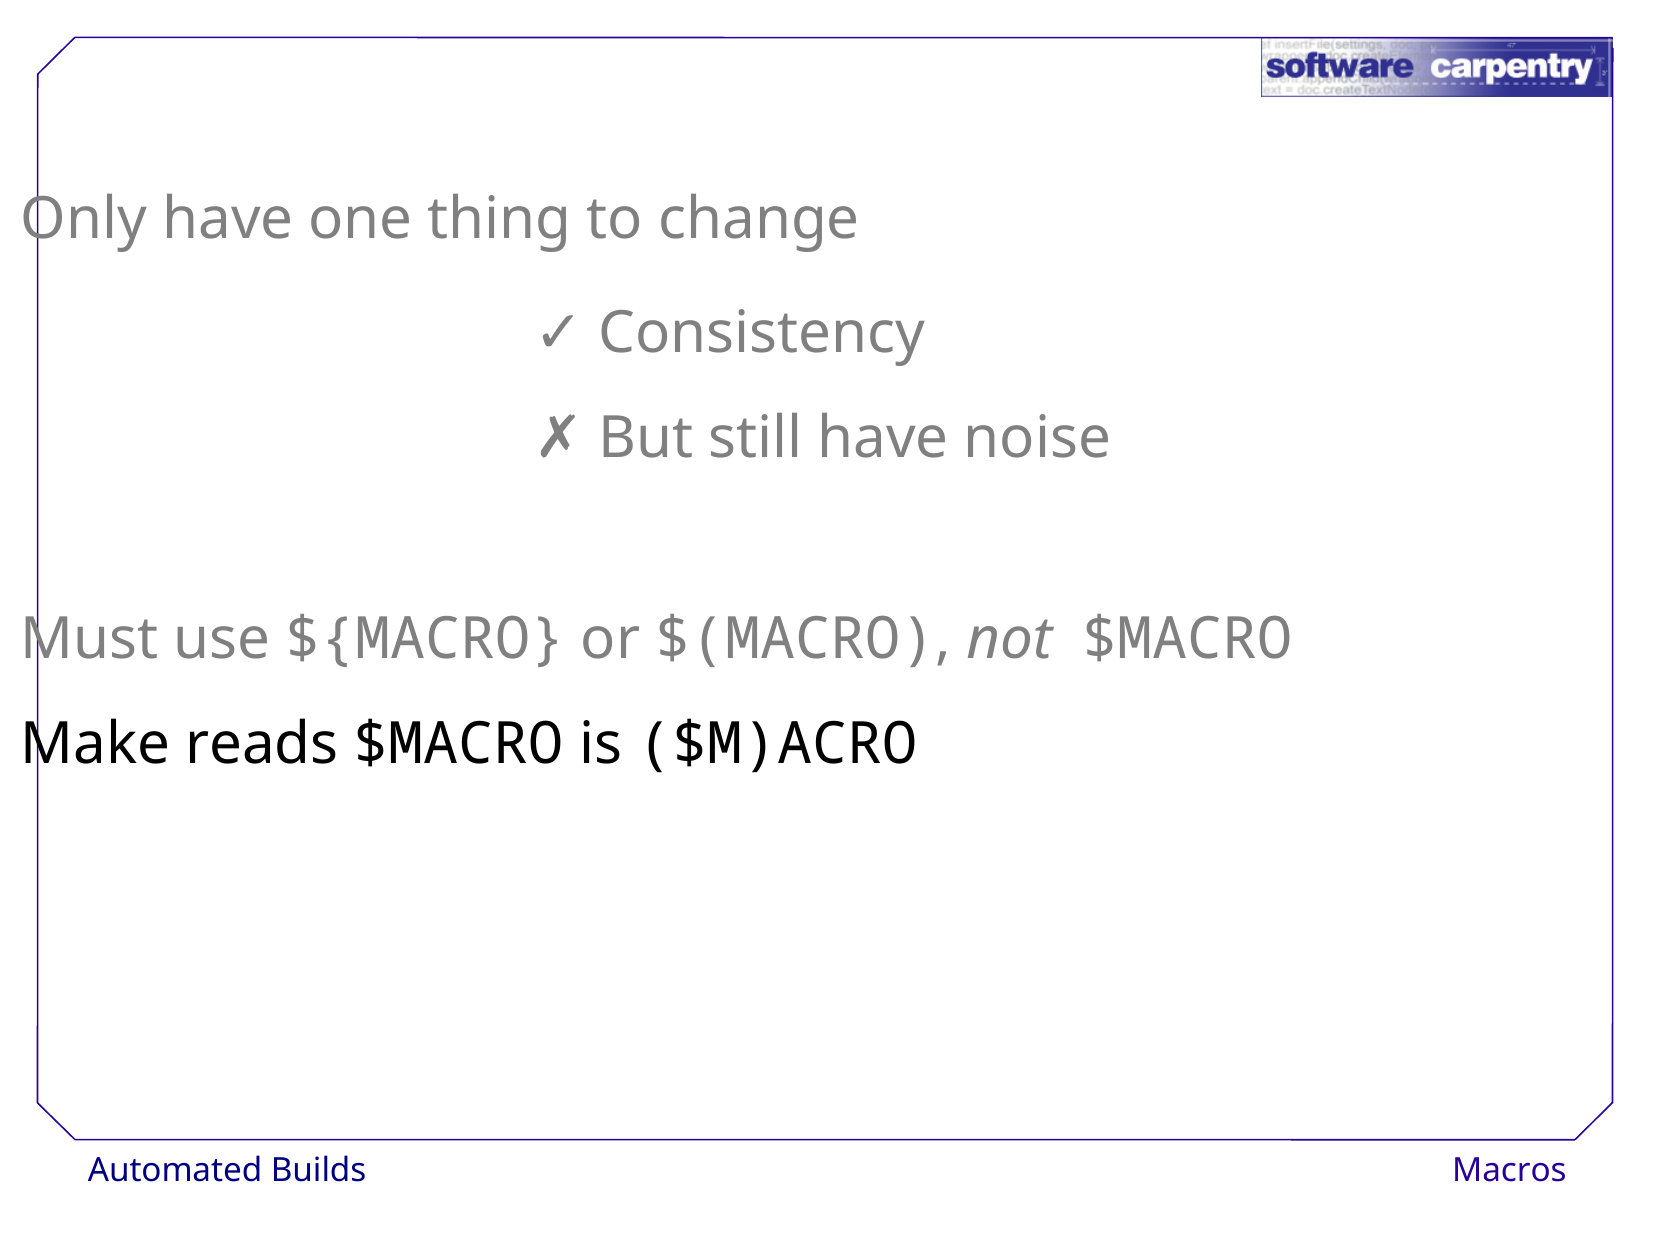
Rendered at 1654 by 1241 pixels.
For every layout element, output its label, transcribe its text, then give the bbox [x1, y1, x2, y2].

picture [1261, 39, 1613, 97]
text_box Only have one thing to change Must use ${MACRO} or $(MACRO), not $MACRO Make reads $MACRO is ($M)ACRO [6, 137, 1458, 784]
text_box ✓ Consistency ✗ But still have noise [519, 251, 1277, 477]
